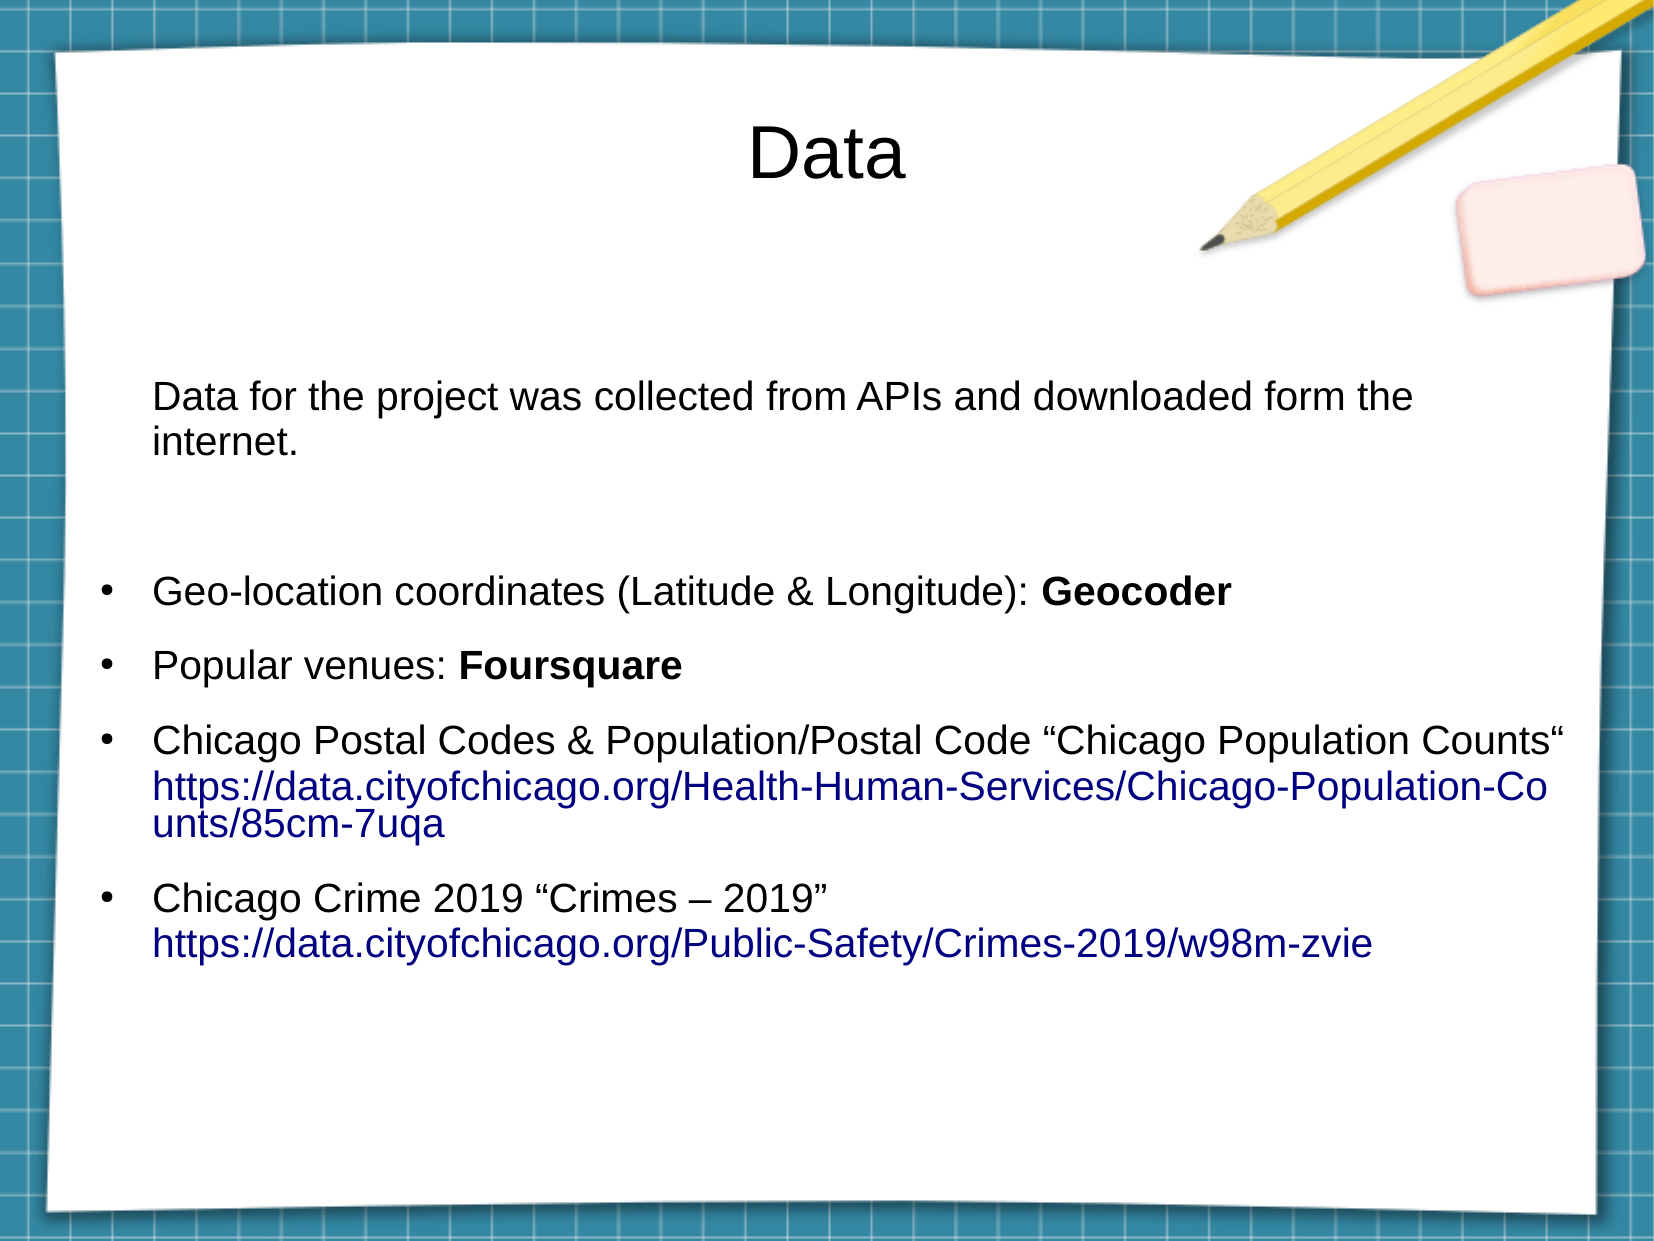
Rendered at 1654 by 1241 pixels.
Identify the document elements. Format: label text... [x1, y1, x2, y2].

title Data [82, 49, 1571, 257]
list Data for the project was collected from APIs and downloaded form the internet. Geo-location coordinates (Latitude & Longitude): Geocoder Popular venues: Foursquare Chicago Postal Codes & Population/Postal Code “Chicago Population Counts“ https://data.cityofchicago.org/Health-Human-Services/Chicago-Population-Counts/85cm-7uqa Chicago Crime 2019 “Crimes – 2019” https://data.cityofchicago.org/Public-Safety/Crimes-2019/w98m-zvie [82, 372, 1571, 976]
picture [0, 0, 1654, 1241]
